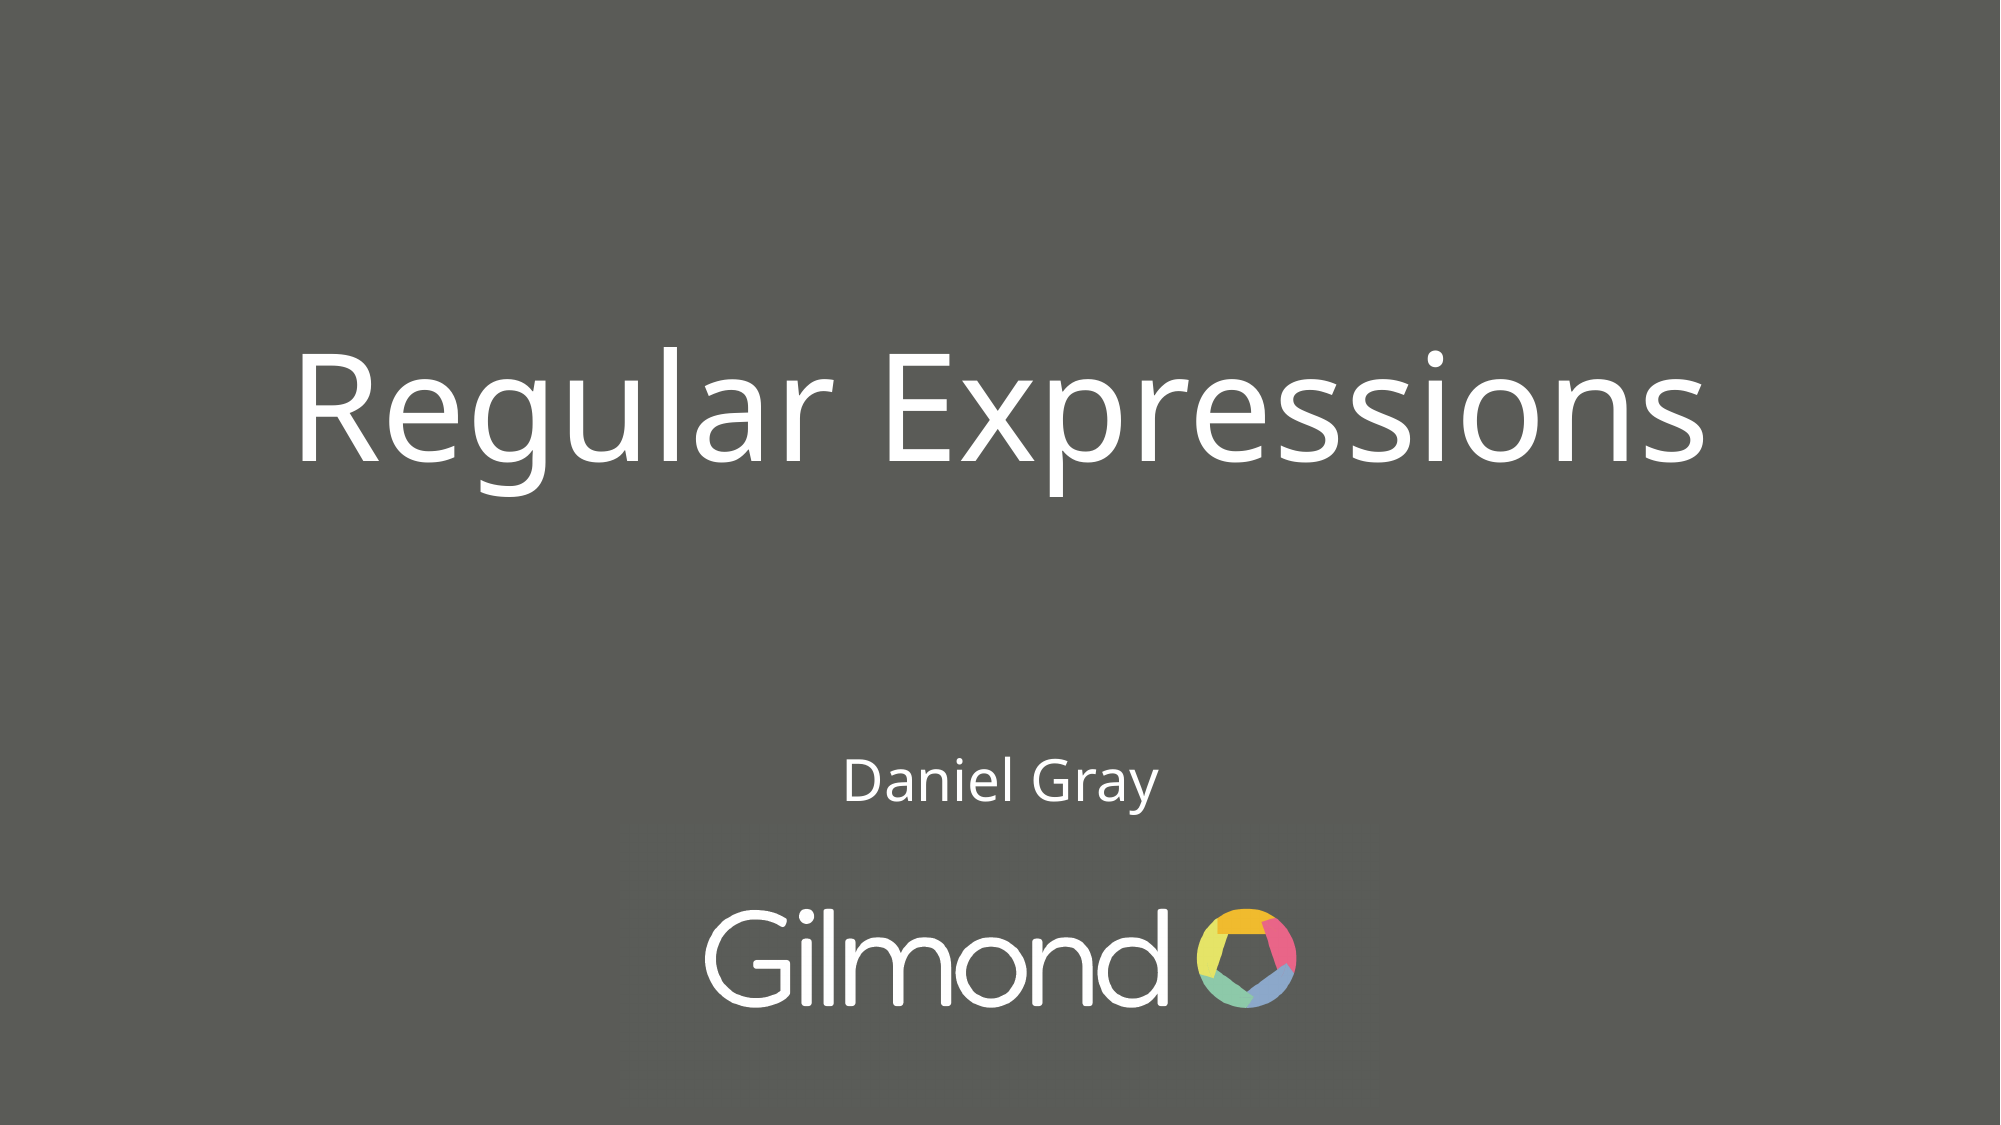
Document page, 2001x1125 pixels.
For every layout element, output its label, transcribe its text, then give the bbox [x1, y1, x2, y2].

subtitle Regular Expressions [249, 211, 1750, 581]
picture [620, 824, 1380, 1108]
subtitle Daniel Gray [249, 581, 1750, 985]
